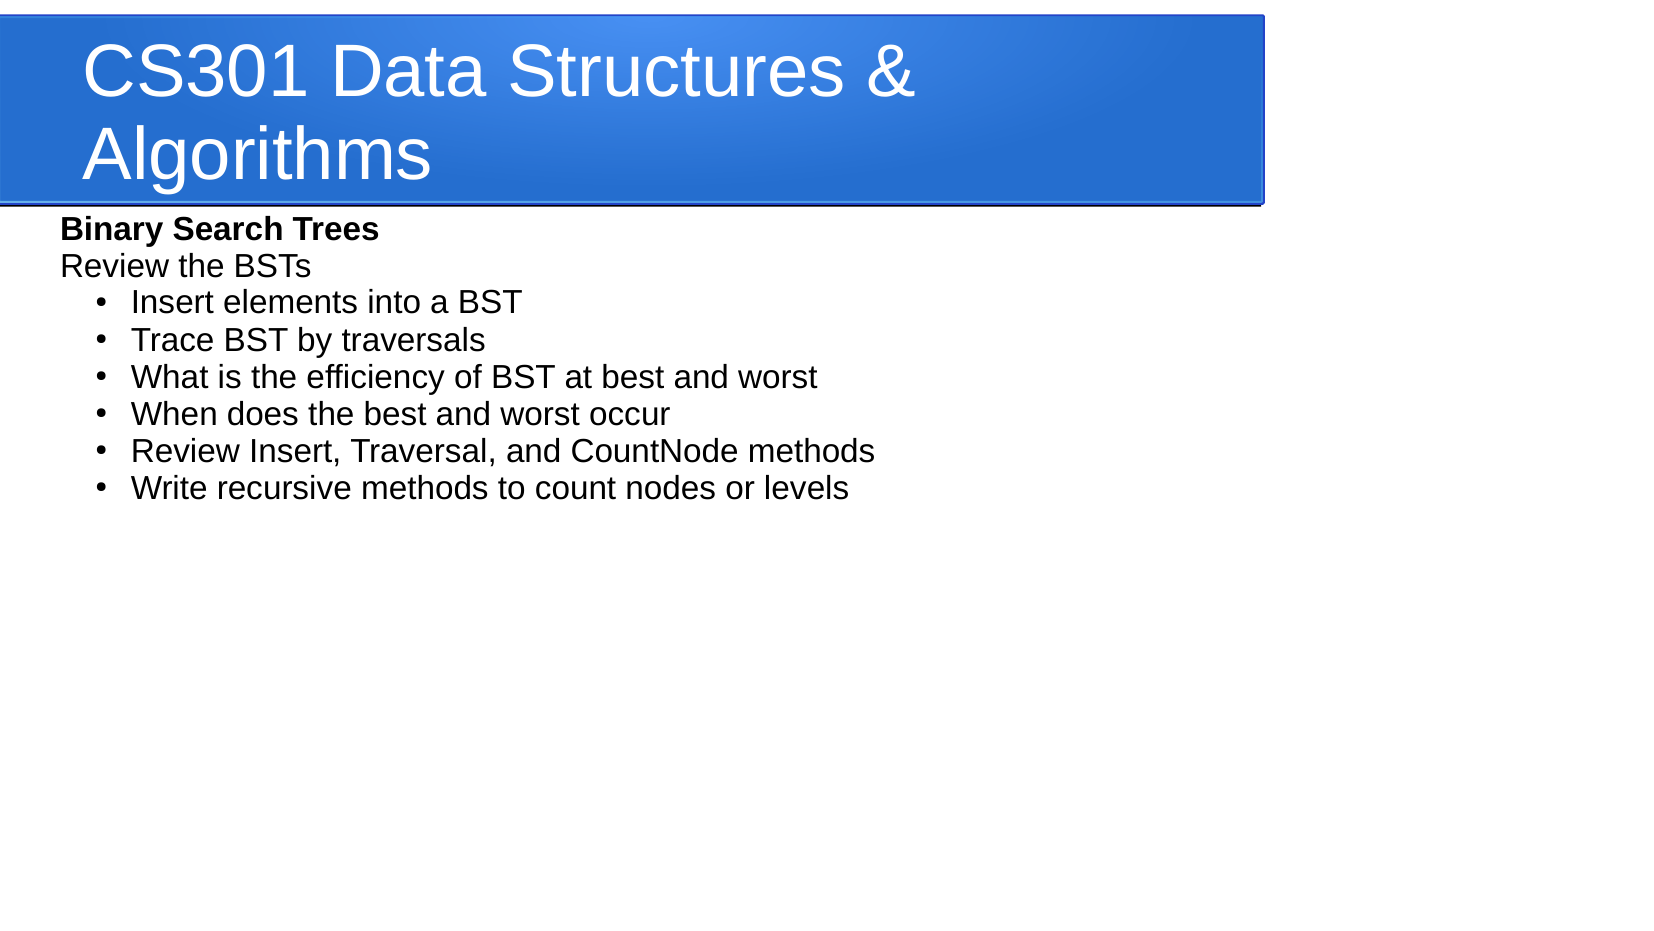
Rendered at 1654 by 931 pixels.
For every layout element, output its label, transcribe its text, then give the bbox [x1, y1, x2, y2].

subtitle Binary Search Trees Review the BSTs Insert elements into a BST Trace BST by traversals What is the efficiency of BST at best and worst When does the best and worst occur Review Insert, Traversal, and CountNode methods Write recursive methods to count nodes or levels [60, 210, 1006, 736]
title CS301 Data Structures & Algorithms [82, 29, 1235, 196]
